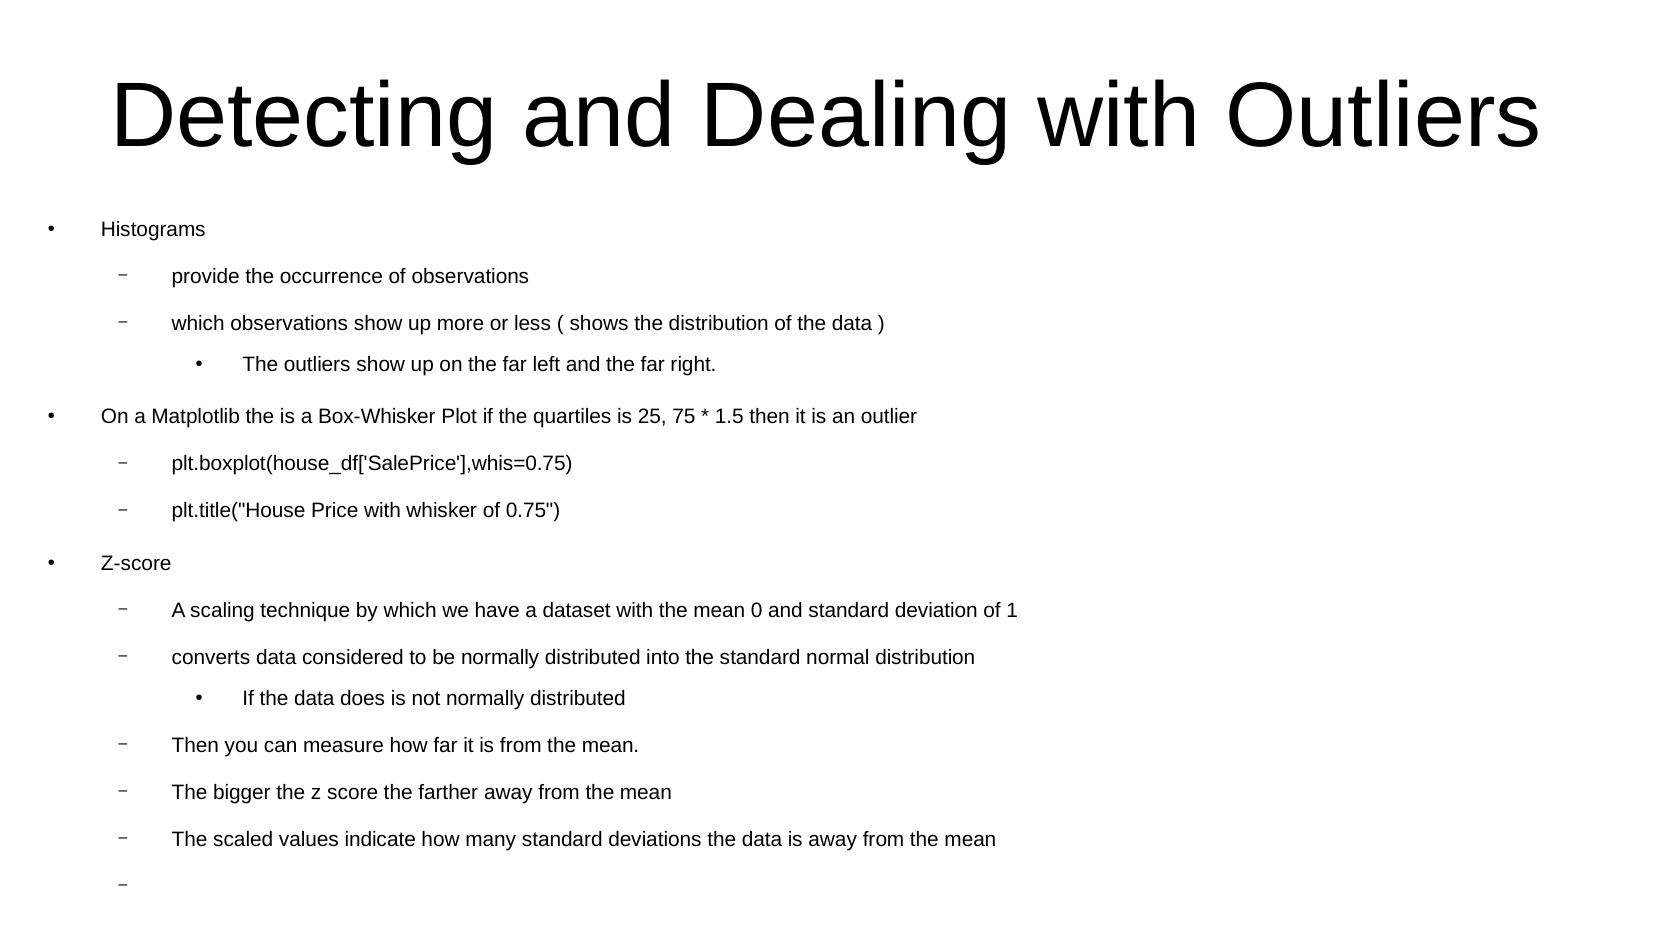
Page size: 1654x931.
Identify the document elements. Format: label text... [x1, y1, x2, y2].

list Histograms provide the occurrence of observations which observations show up more or less ( shows the distribution of the data ) The outliers show up on the far left and the far right. On a Matplotlib the is a Box-Whisker Plot if the quartiles is 25, 75 * 1.5 then it is an outlier plt.boxplot(house_df['SalePrice'],whis=0.75) plt.title("House Price with whisker of 0.75") Z-score A scaling technique by which we have a dataset with the mean 0 and standard deviation of 1 converts data considered to be normally distributed into the standard normal distribution If the data does is not normally distributed Then you can measure how far it is from the mean. The bigger the z score the farther away from the mean The scaled values indicate how many standard deviations the data is away from the mean [30, 217, 1571, 886]
title Detecting and Dealing with Outliers [82, 37, 1571, 193]
